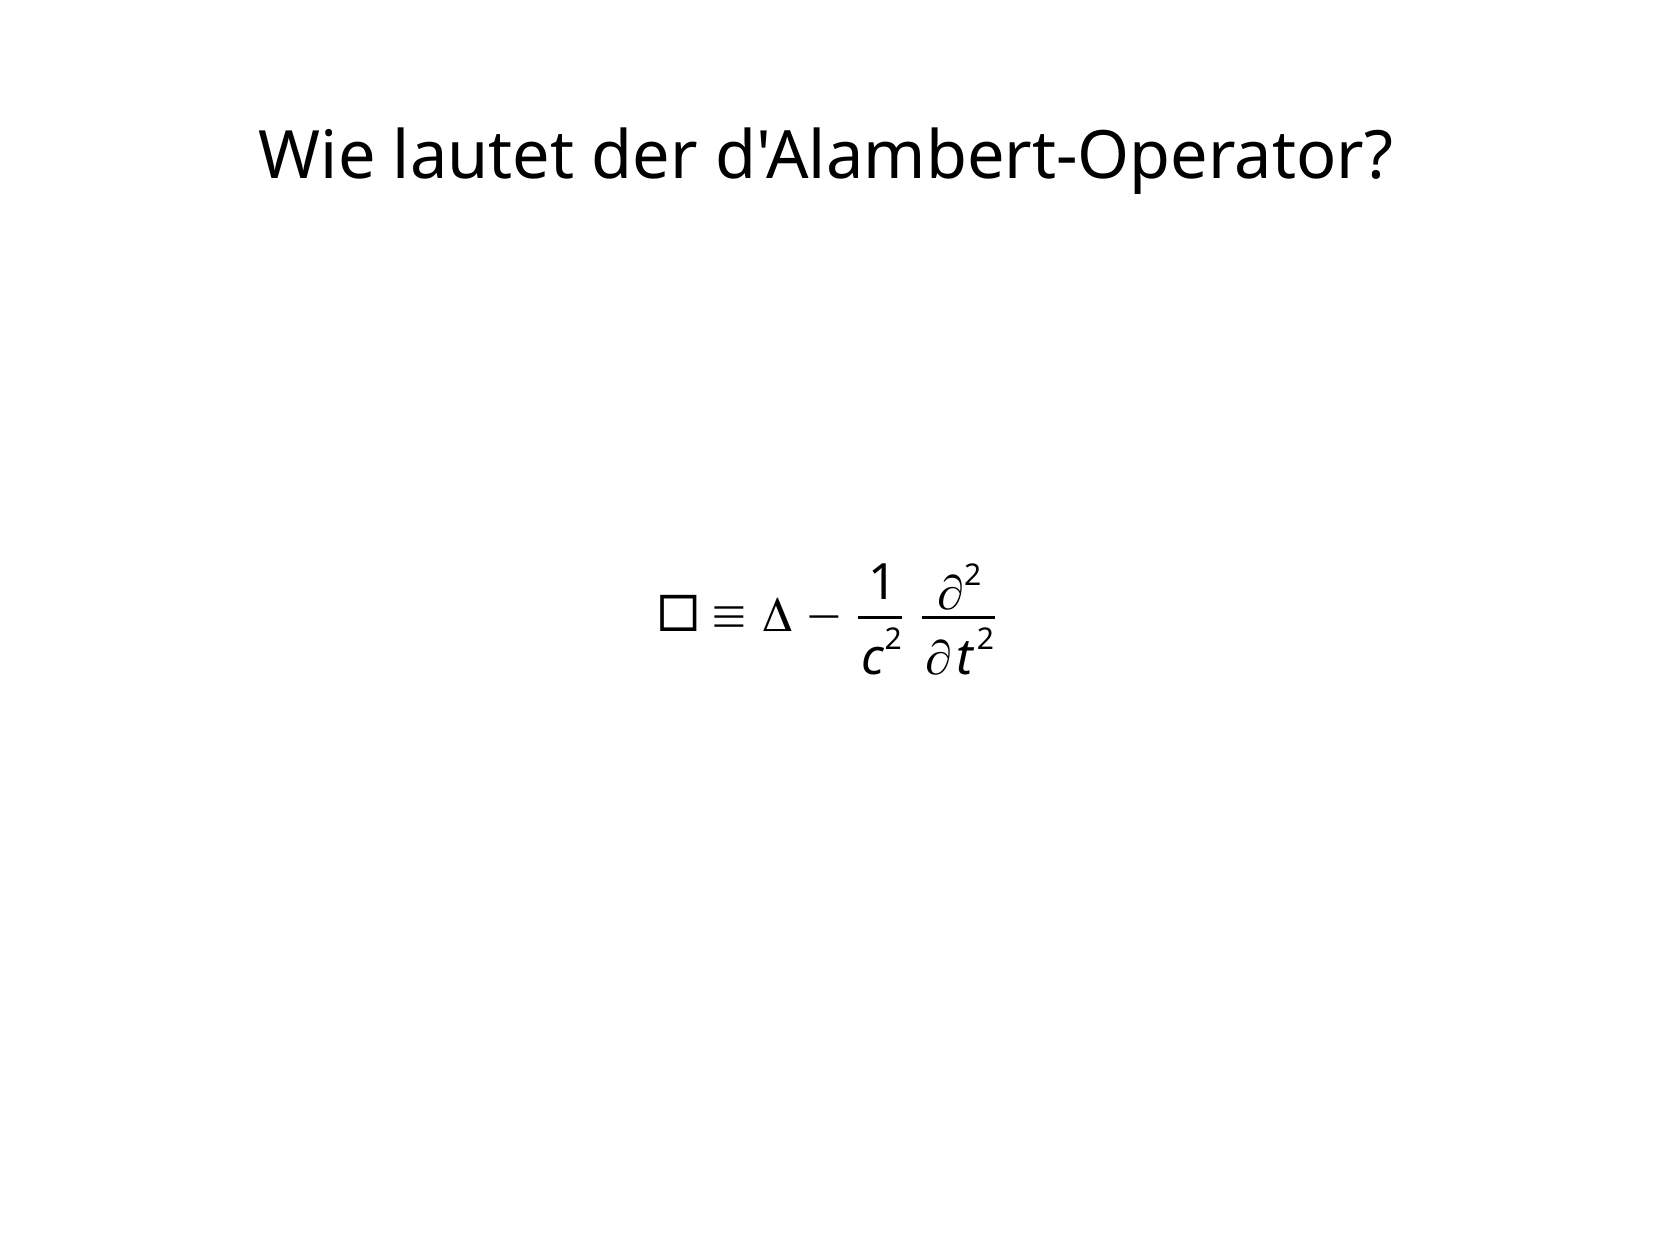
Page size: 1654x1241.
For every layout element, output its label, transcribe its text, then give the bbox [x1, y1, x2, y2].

chart [650, 552, 1004, 688]
title Wie lautet der d'Alambert-Operator? [82, 49, 1571, 257]
